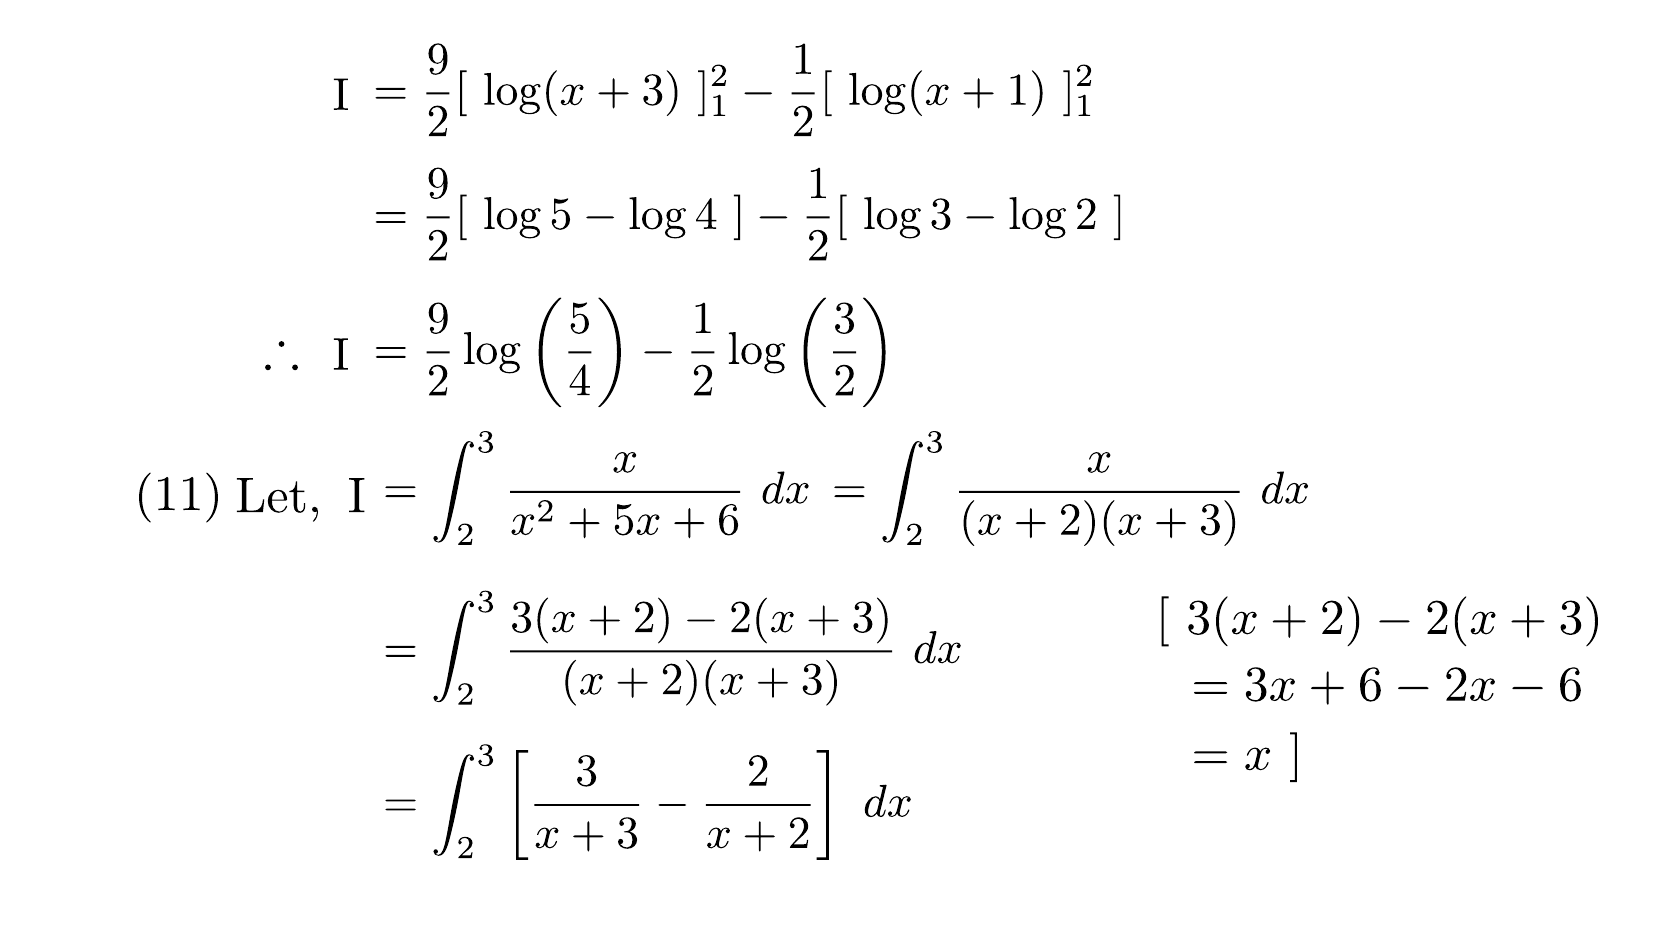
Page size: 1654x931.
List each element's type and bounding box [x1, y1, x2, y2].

text_box [349, 478, 365, 513]
text_box [375, 297, 886, 408]
text_box [1193, 732, 1297, 783]
text_box [385, 744, 911, 860]
text_box [333, 338, 348, 370]
text_box [265, 341, 298, 371]
text_box [375, 167, 1121, 261]
title [47, 36, 1607, 898]
text_box [384, 590, 961, 706]
text_box [136, 472, 218, 523]
text_box [236, 478, 319, 522]
text_box [375, 43, 1092, 137]
text_box [1193, 667, 1581, 705]
text_box [384, 431, 809, 545]
text_box [333, 78, 348, 110]
text_box [1158, 596, 1598, 647]
text_box [833, 431, 1309, 546]
